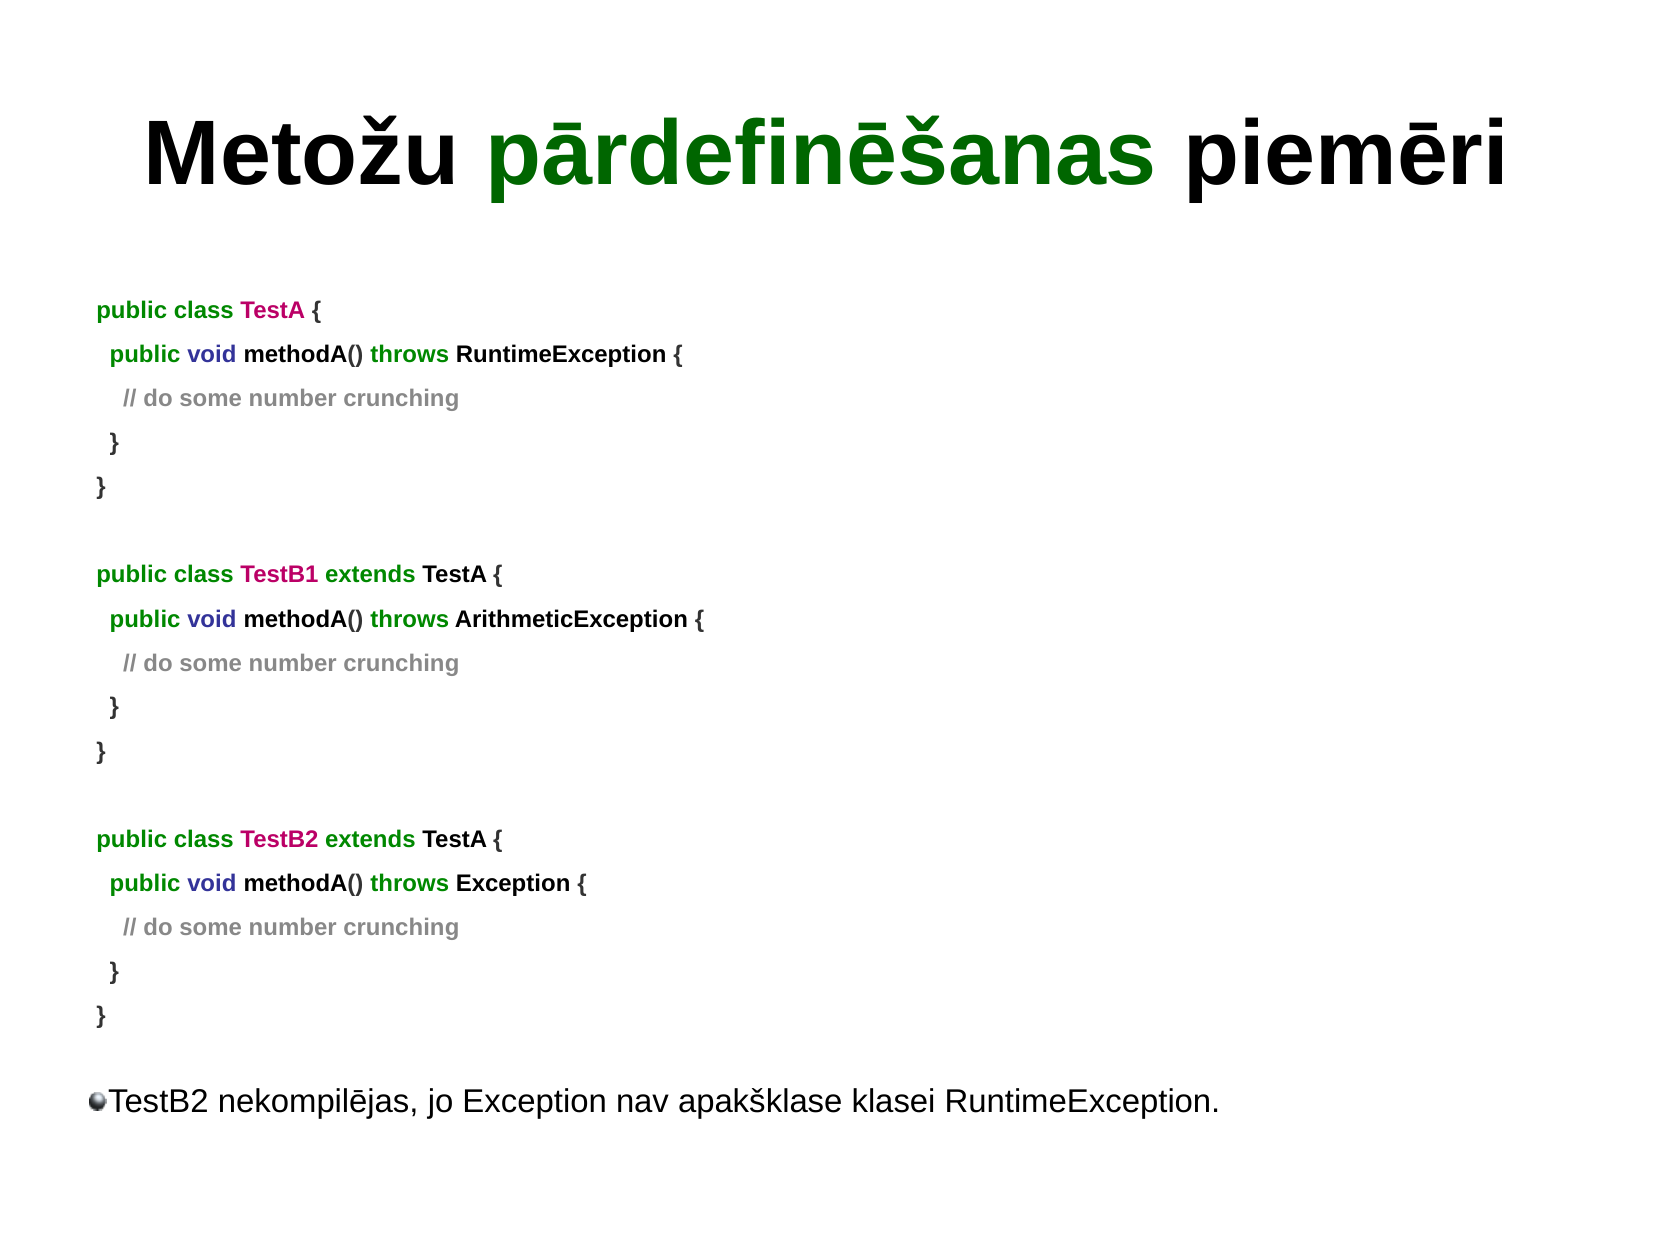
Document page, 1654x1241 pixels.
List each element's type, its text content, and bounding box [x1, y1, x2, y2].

list public class TestA { public void methodA() throws RuntimeException { // do some number crunching } } public class TestB1 extends TestA { public void methodA() throws ArithmeticException { // do some number crunching } } public class TestB2 extends TestA { public void methodA() throws Exception { // do some number crunching } } TestB2 nekompilējas, jo Exception nav apakšklase klasei RuntimeException. [82, 290, 1538, 1134]
title Metožu pārdefinēšanas piemēri [82, 49, 1571, 257]
